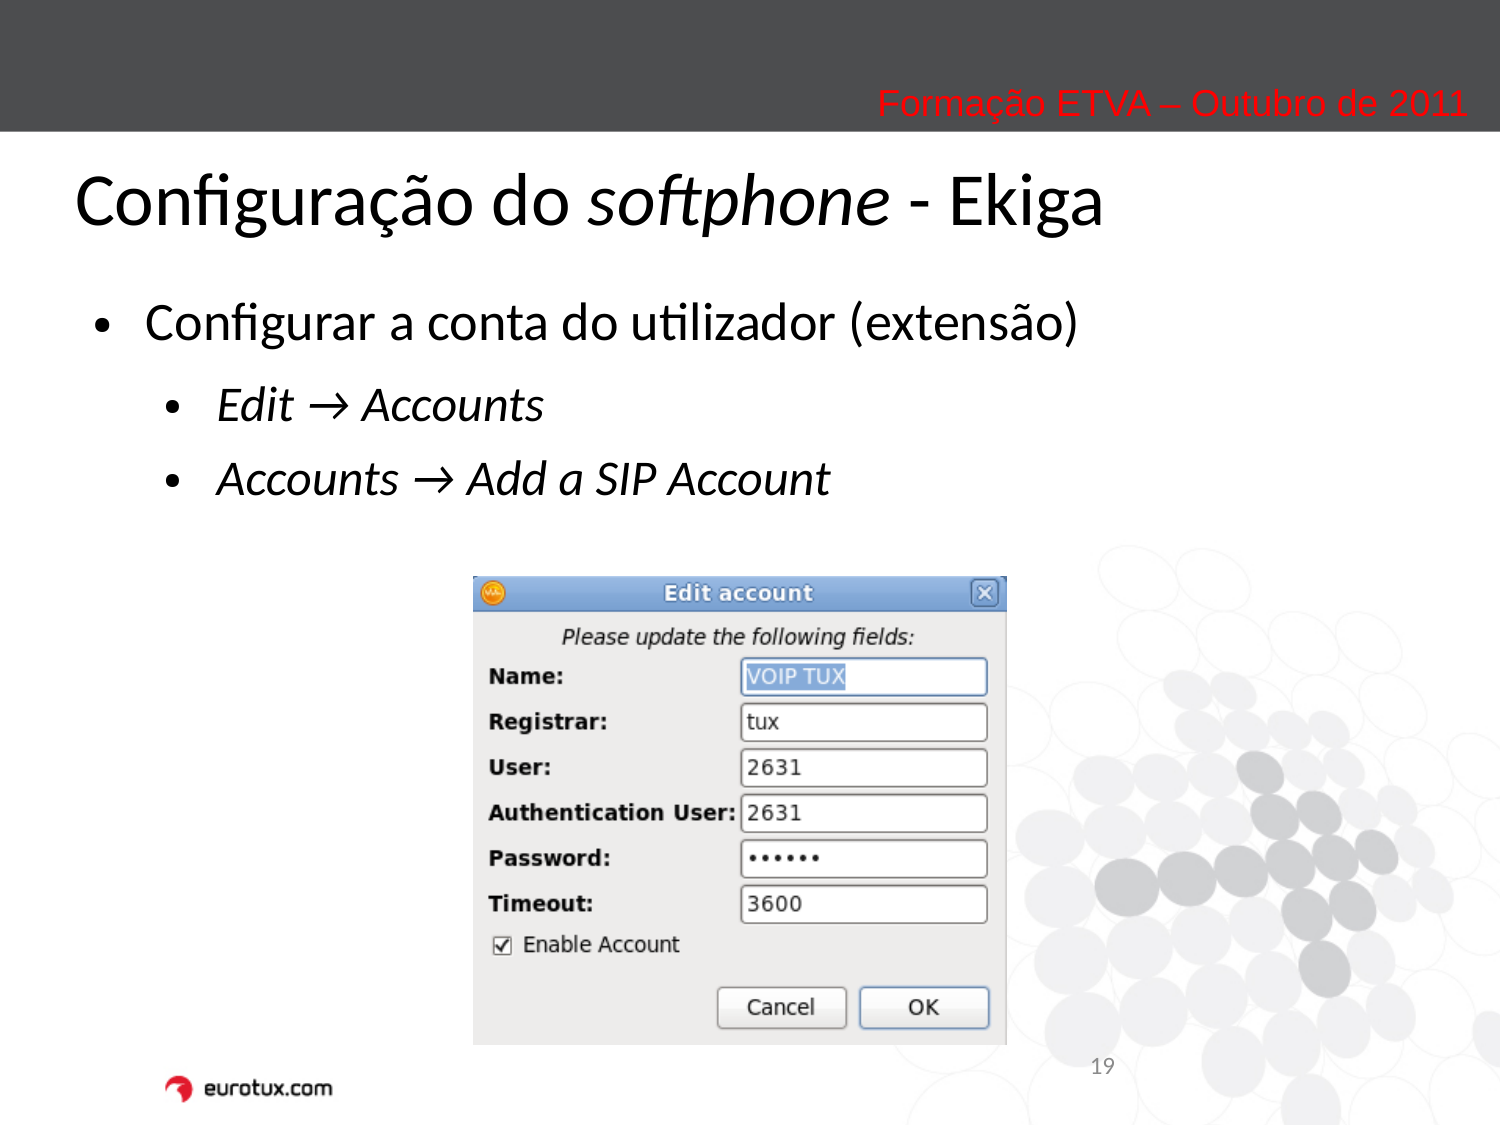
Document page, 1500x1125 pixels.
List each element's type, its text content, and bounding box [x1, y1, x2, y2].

picture [0, 0, 1500, 1125]
title Configuração do softphone - Ekiga [75, 112, 1425, 299]
list Configurar a conta do utilizador (extensão) Edit → Accounts Accounts → Add a SIP Account [75, 299, 1425, 1043]
